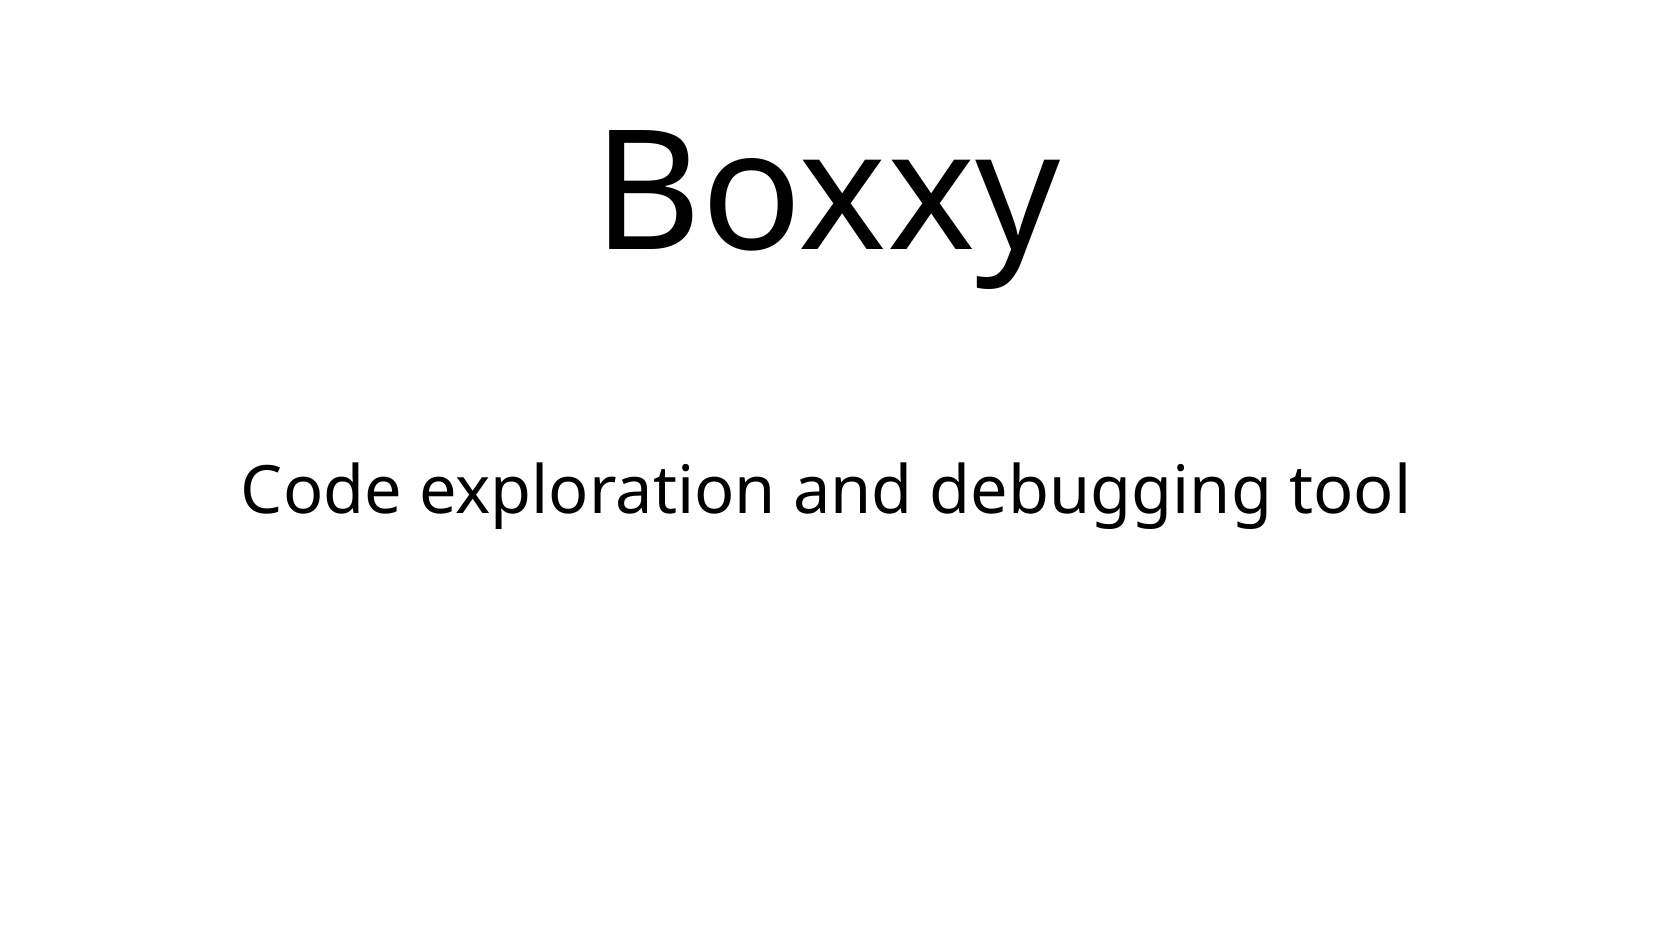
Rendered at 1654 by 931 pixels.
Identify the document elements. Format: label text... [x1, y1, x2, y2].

subtitle Code exploration and debugging tool [82, 217, 1571, 758]
title Boxxy [82, 107, 1571, 217]
